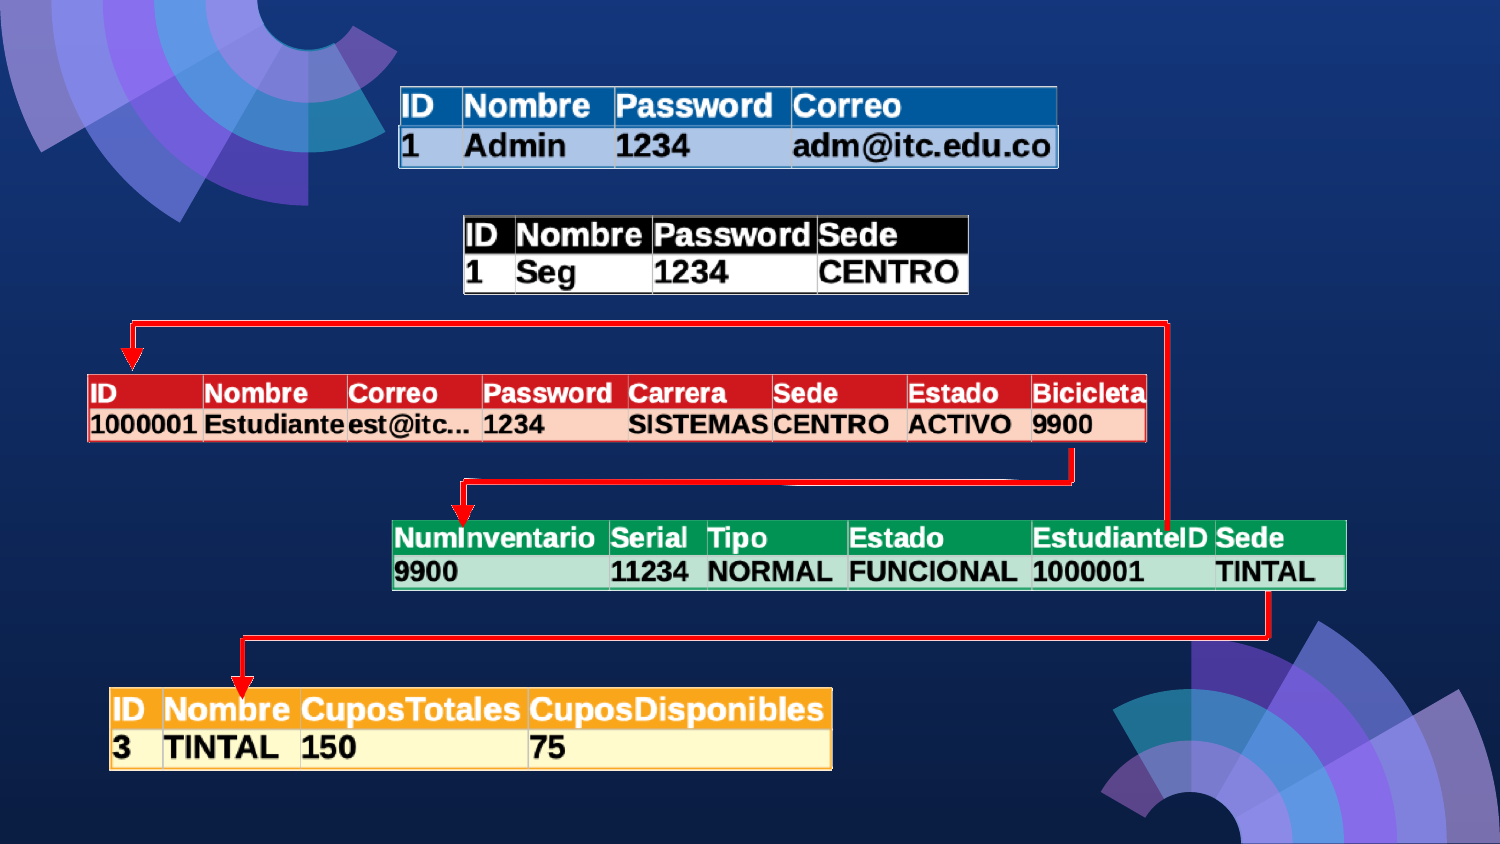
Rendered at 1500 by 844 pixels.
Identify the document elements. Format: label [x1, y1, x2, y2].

picture [75, 74, 1351, 777]
